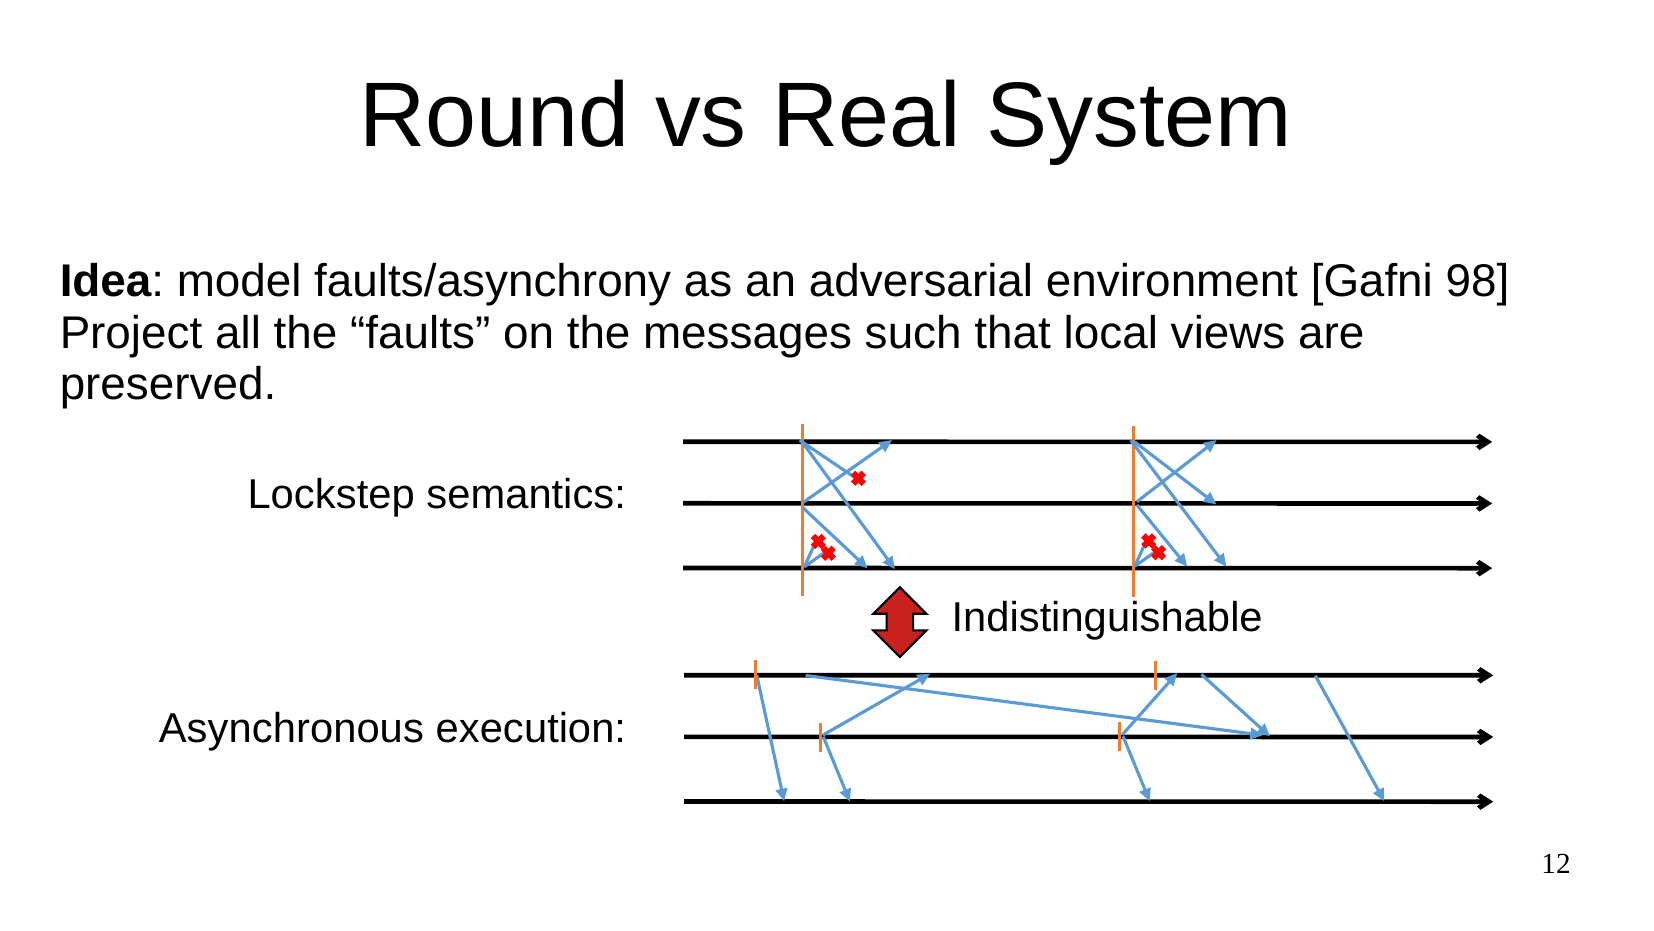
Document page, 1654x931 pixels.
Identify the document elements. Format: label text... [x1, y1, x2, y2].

text_box Asynchronous execution: [144, 693, 642, 759]
text_box Idea: model faults/asynchrony as an adversarial environment [Gafni 98] Project all the “faults” on the messages such that local views are preserved. [45, 248, 1546, 417]
text_box [852, 472, 865, 485]
text_box [873, 587, 927, 657]
text_box Lockstep semantics: [232, 459, 642, 525]
text_box [1142, 534, 1165, 559]
title Round vs Real System [82, 37, 1571, 193]
text_box [812, 535, 835, 560]
text_box Indistinguishable [936, 582, 1278, 648]
